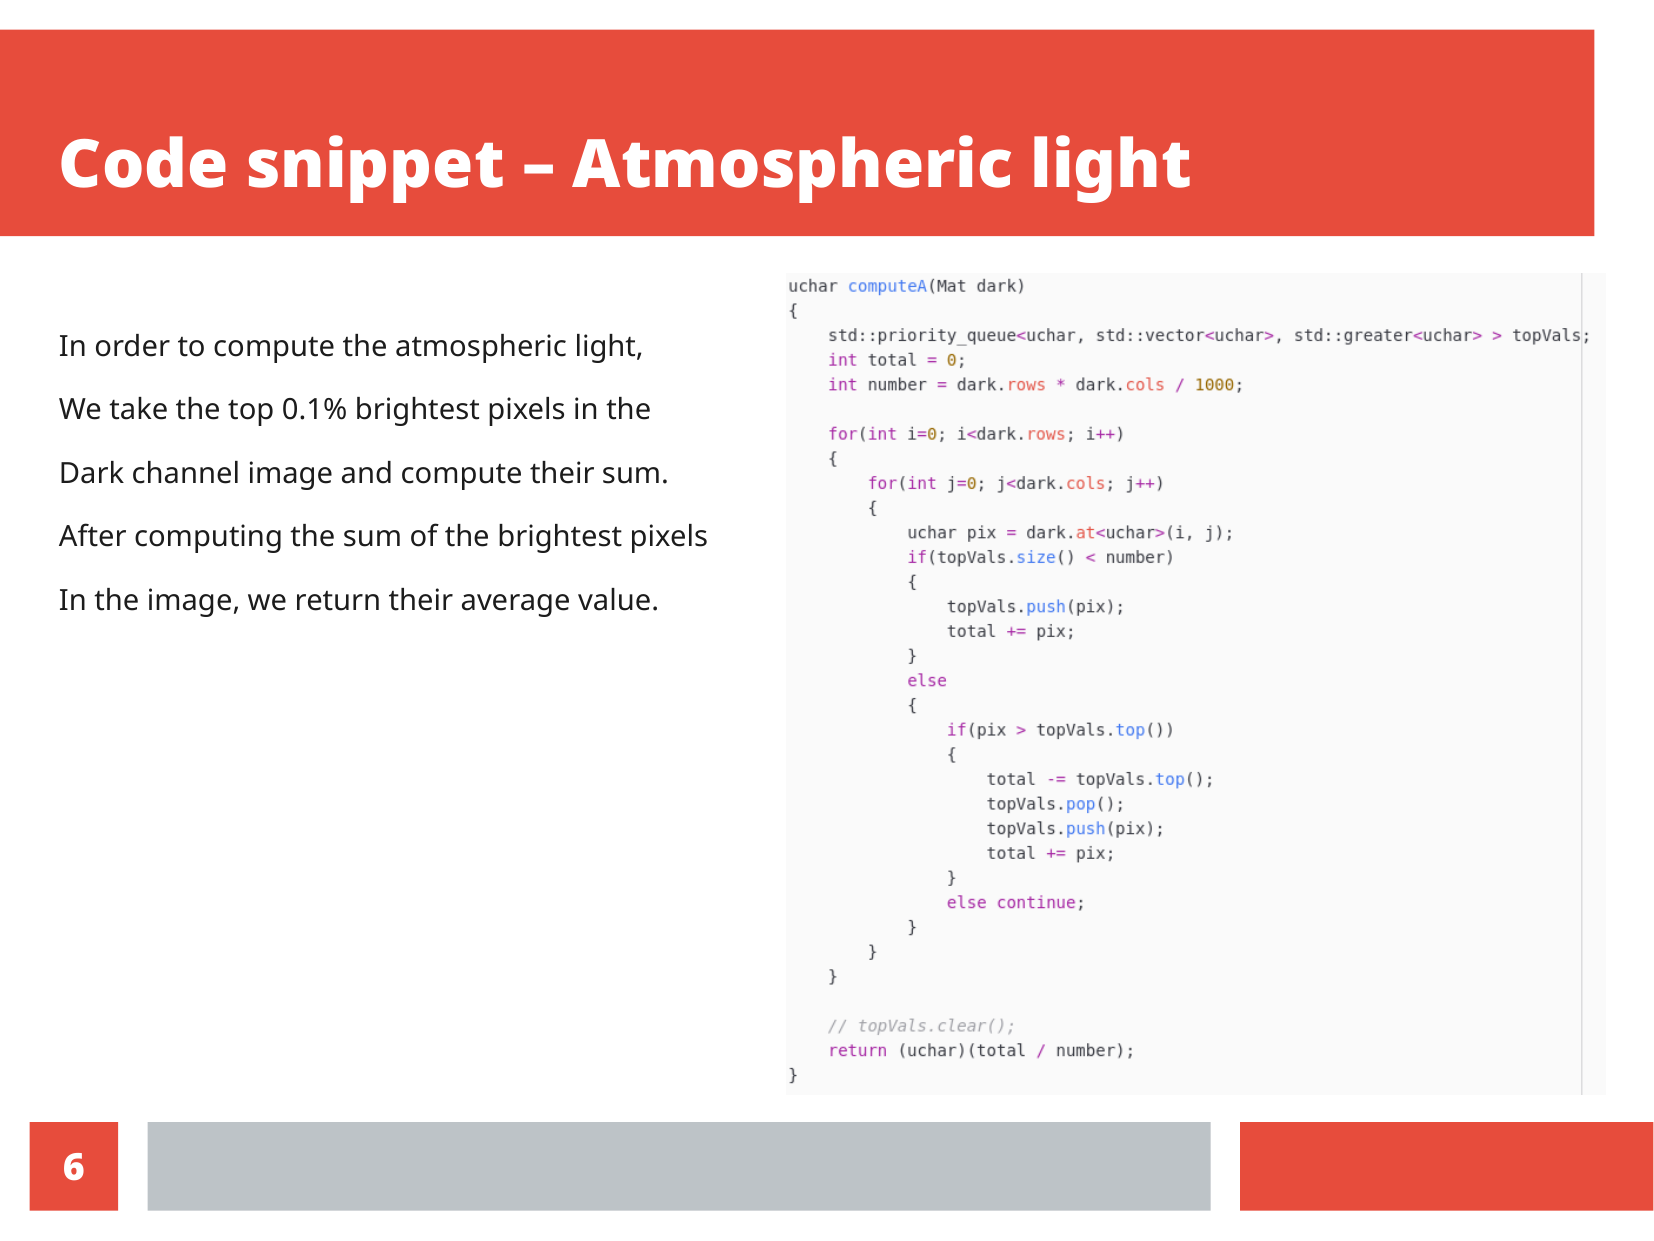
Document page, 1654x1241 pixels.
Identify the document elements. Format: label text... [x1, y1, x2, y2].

picture [786, 273, 1606, 1096]
list In order to compute the atmospheric light, We take the top 0.1% brightest pixels in the Dark channel image and compute their sum. After computing the sum of the brightest pixels In the image, we return their average value. [59, 324, 786, 1093]
title Code snippet – Atmospheric light [59, 59, 1595, 207]
